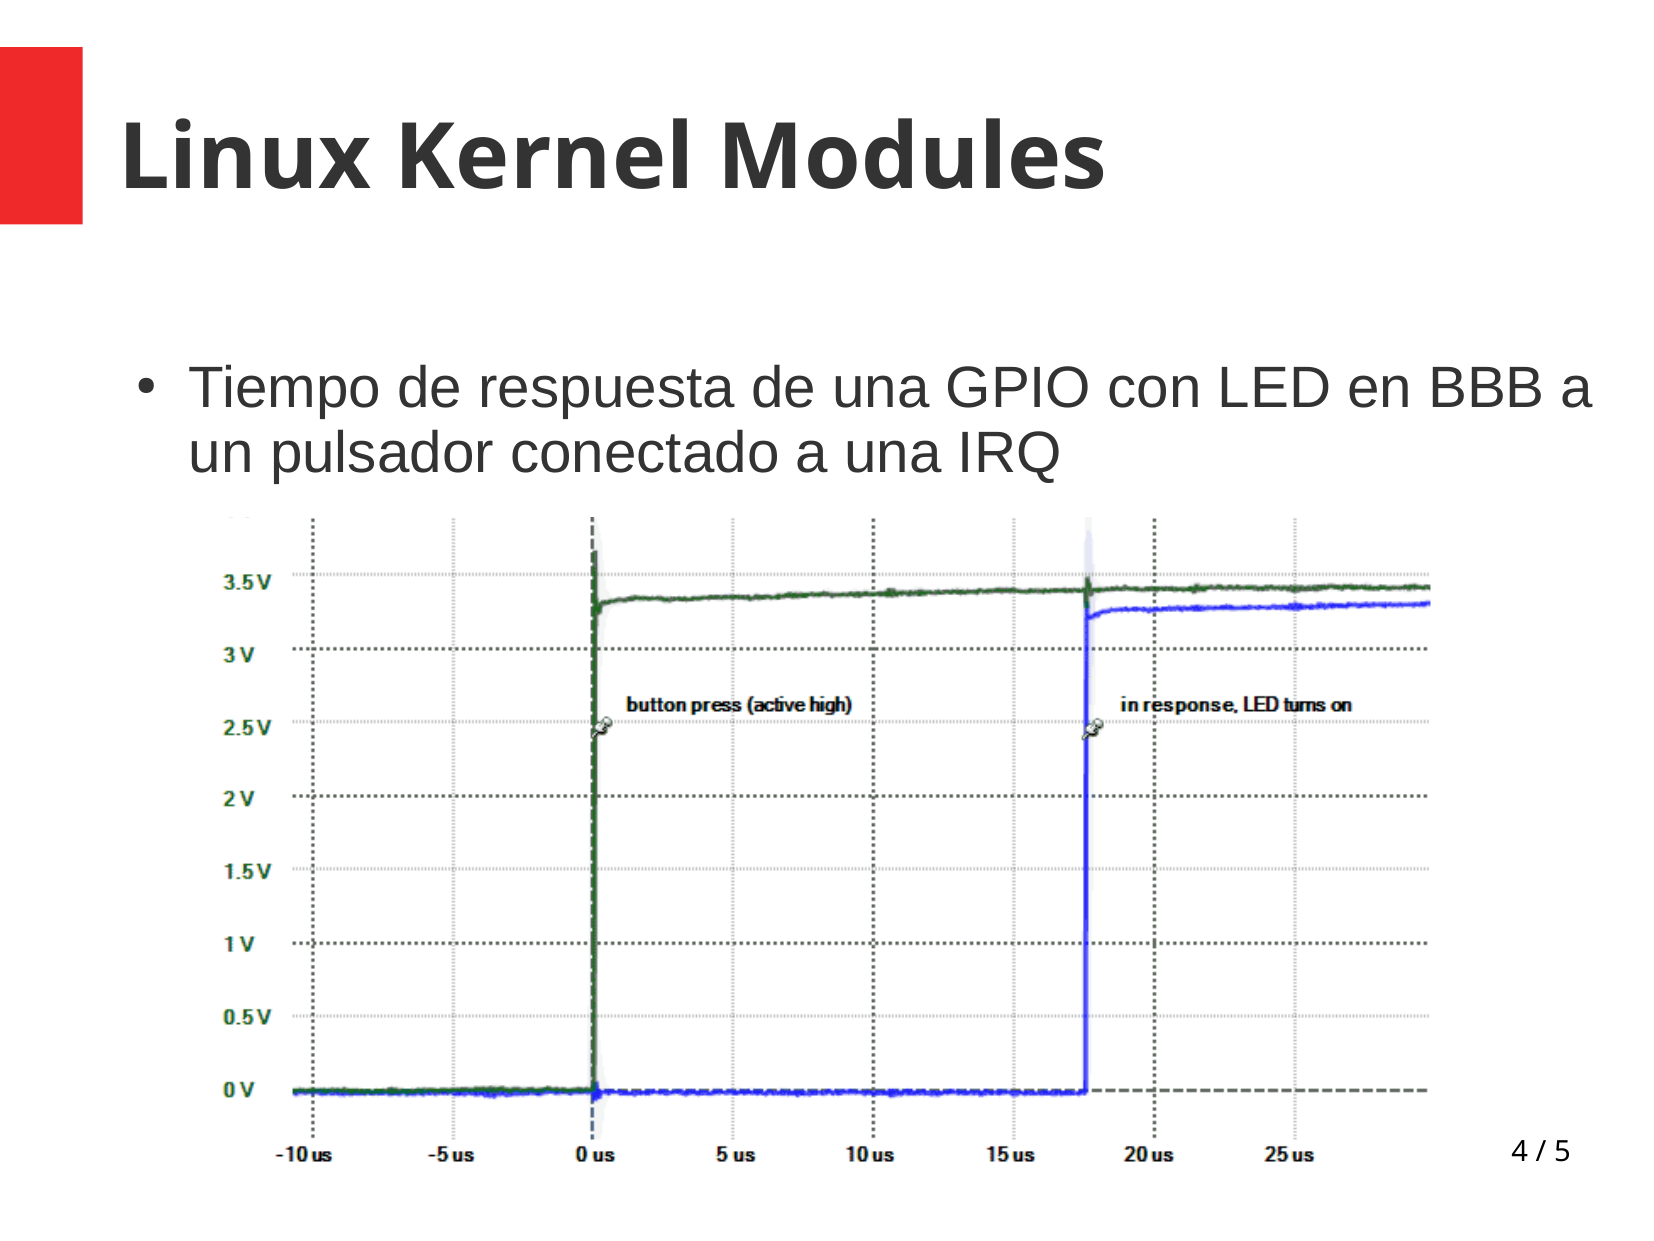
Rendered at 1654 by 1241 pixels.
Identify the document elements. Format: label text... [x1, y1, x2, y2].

title Linux Kernel Modules [118, 49, 1571, 257]
picture [200, 517, 1441, 1170]
list Tiempo de respuesta de una GPIO con LED en BBB a un pulsador conectado a una IRQ [118, 354, 1607, 1074]
